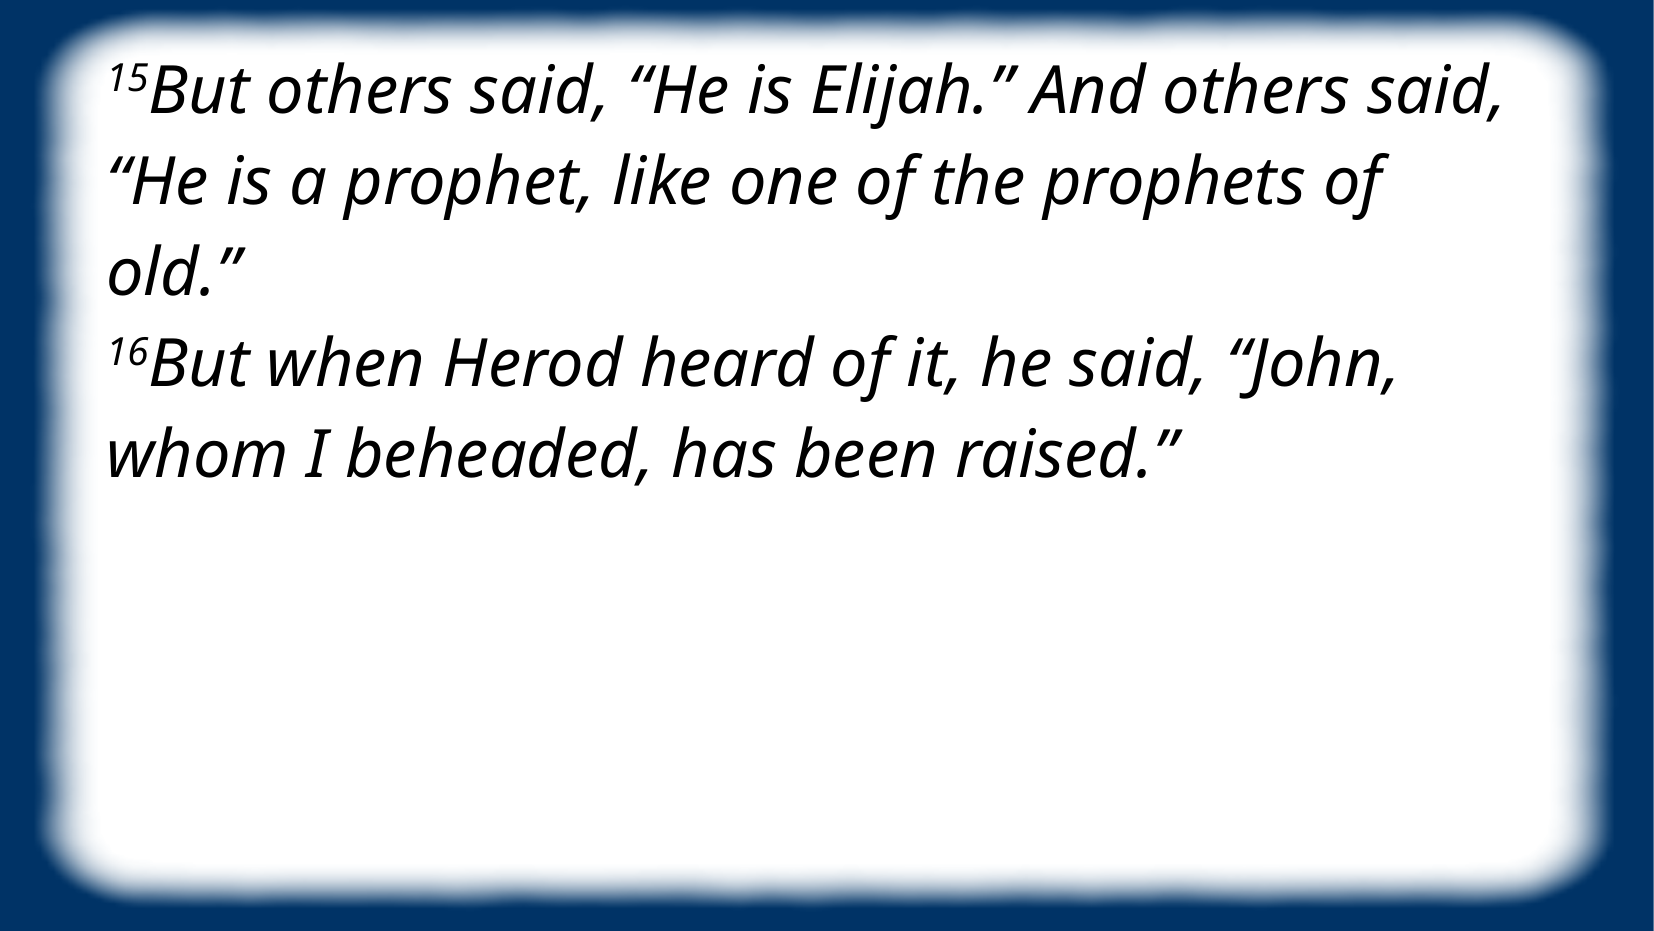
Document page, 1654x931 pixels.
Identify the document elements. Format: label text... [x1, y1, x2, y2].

picture [0, 0, 1654, 931]
text_box 15But others said, “He is Elijah.” And others said, “He is a prophet, like one of the prophets of old.” 16But when Herod heard of it, he said, “John, whom I beheaded, has been raised.” [91, 35, 1547, 494]
